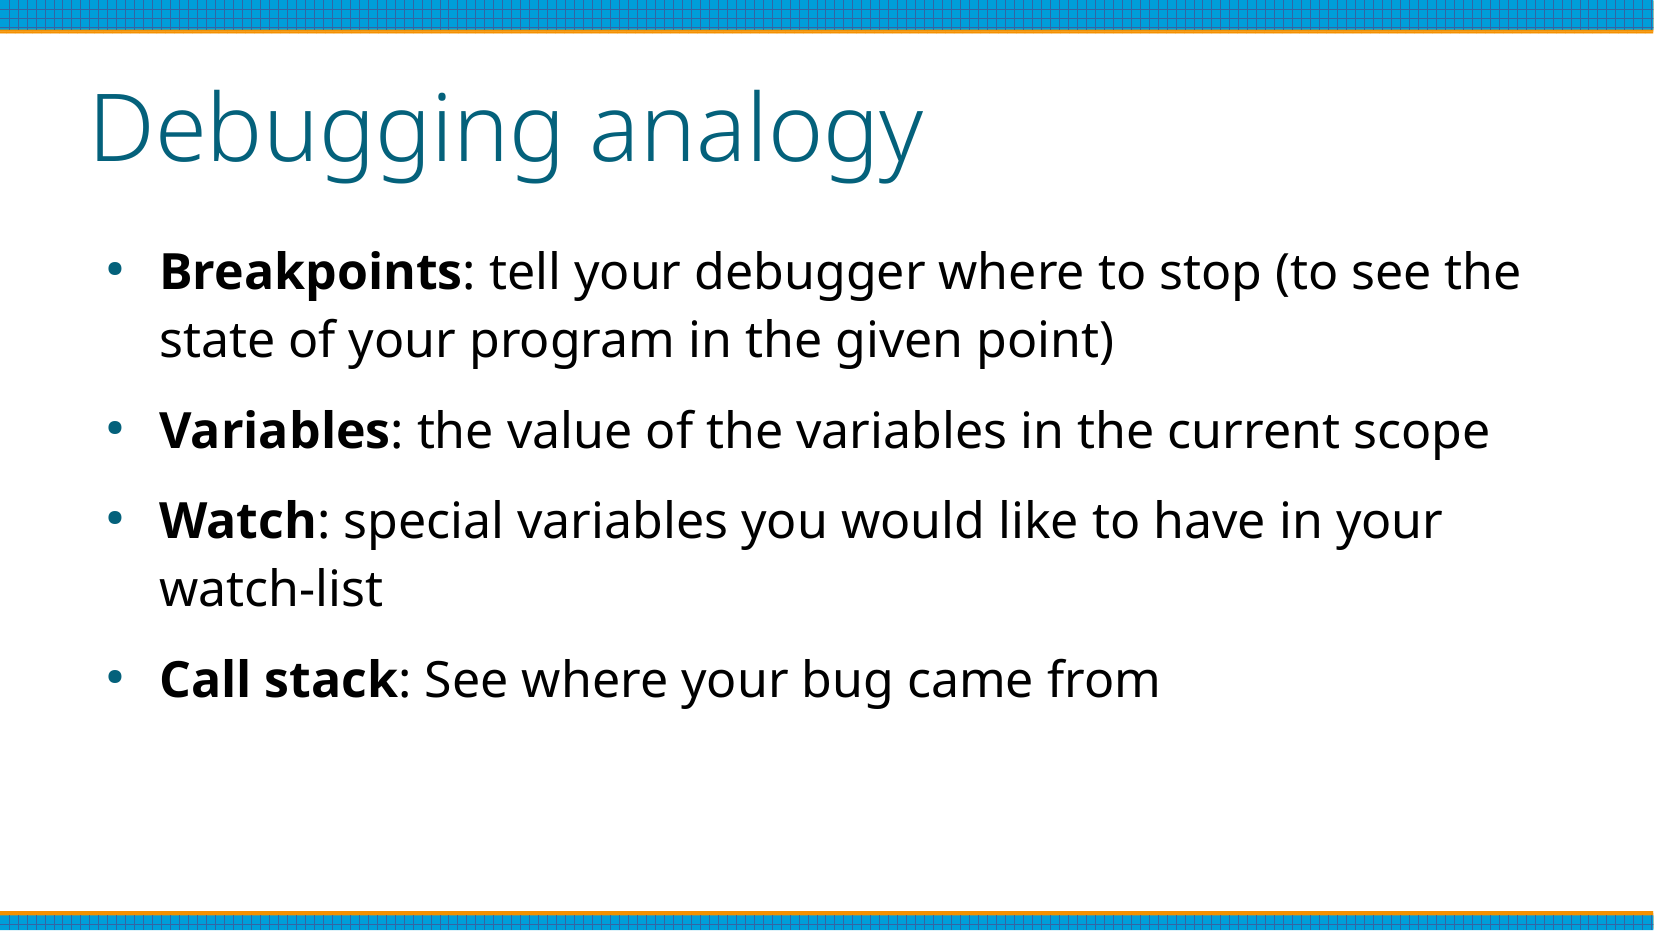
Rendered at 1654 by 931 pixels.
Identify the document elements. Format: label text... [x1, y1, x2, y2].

list Breakpoints: tell your debugger where to stop (to see the state of your program in the given point) Variables: the value of the variables in the current scope Watch: special variables you would like to have in your watch-list Call stack: See where your bug came from [88, 236, 1565, 901]
title Debugging analogy [88, 44, 1565, 207]
